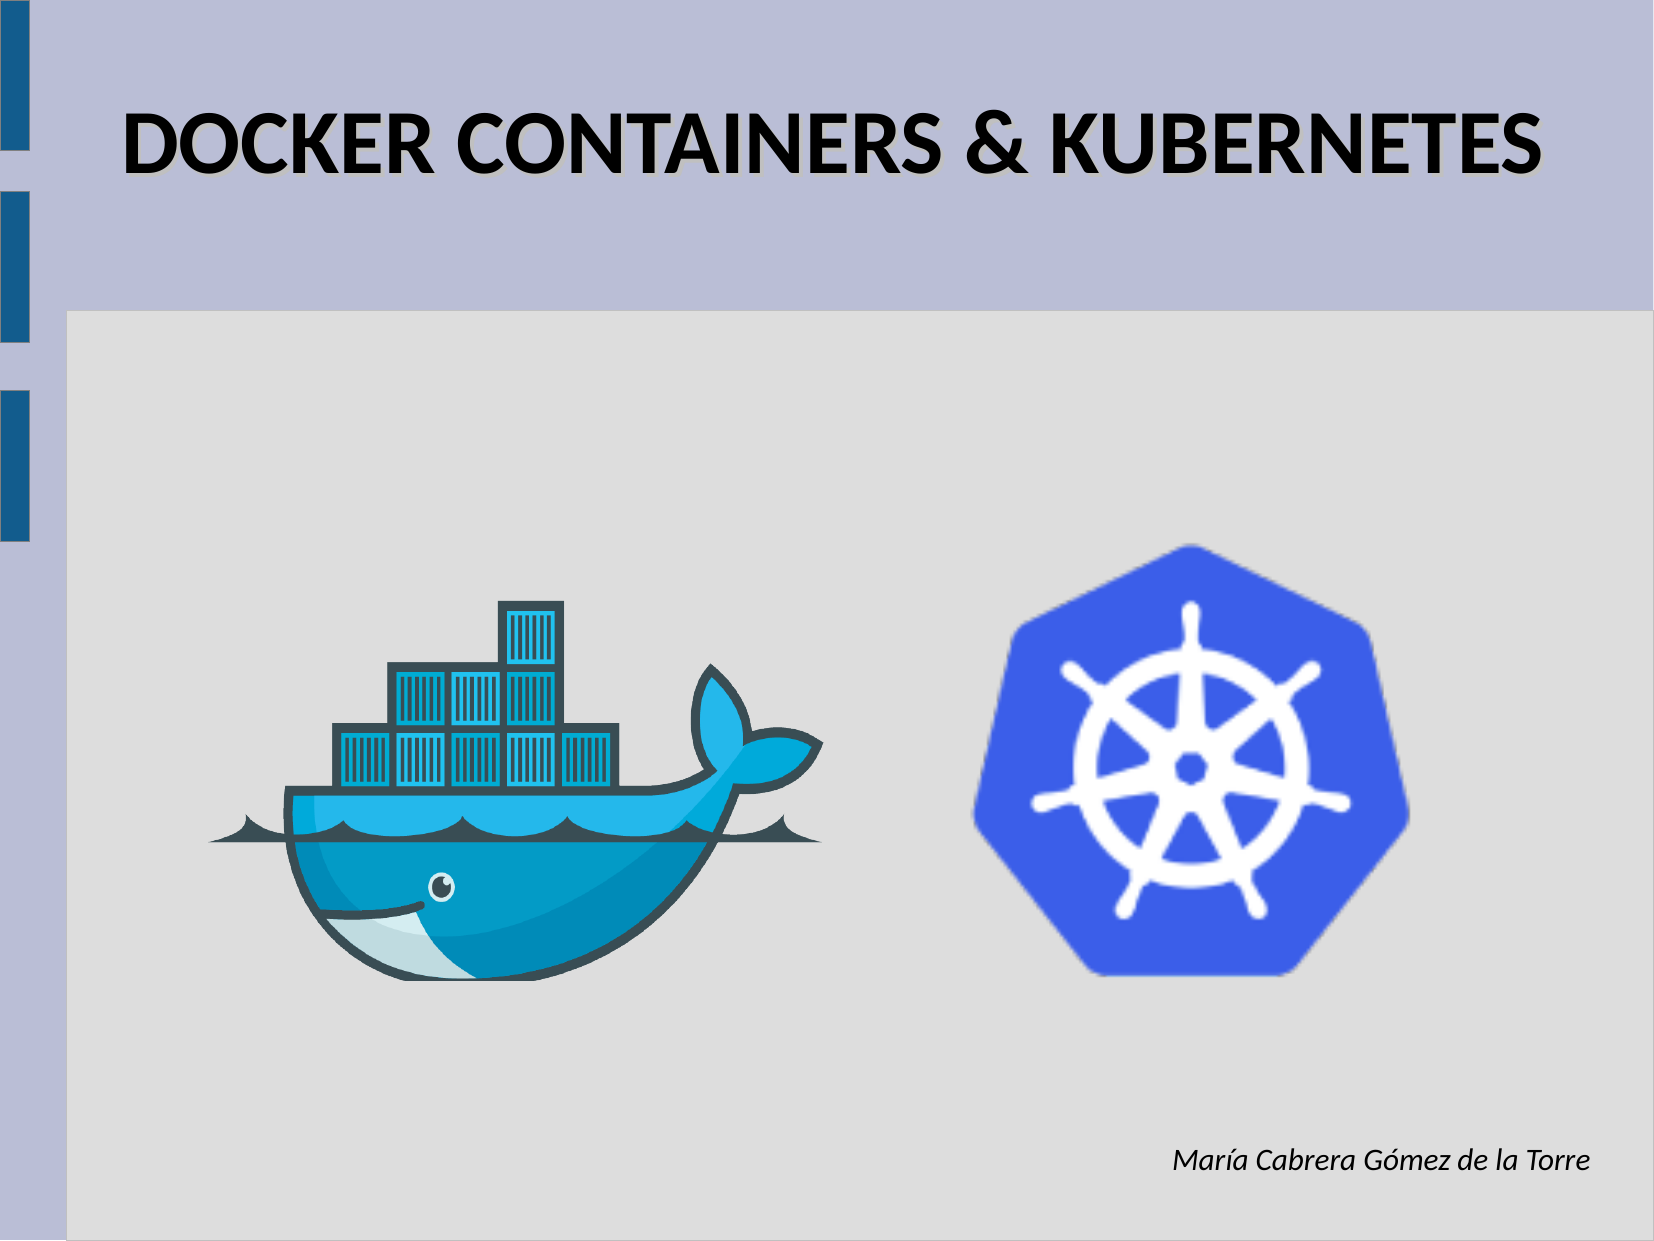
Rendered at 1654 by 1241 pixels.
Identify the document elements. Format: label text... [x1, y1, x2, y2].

text_box DOCKER CONTAINERS & KUBERNETES [106, 97, 1654, 225]
text_box María Cabrera Gómez de la Torre [1157, 1139, 1654, 1193]
picture [94, 448, 1654, 993]
